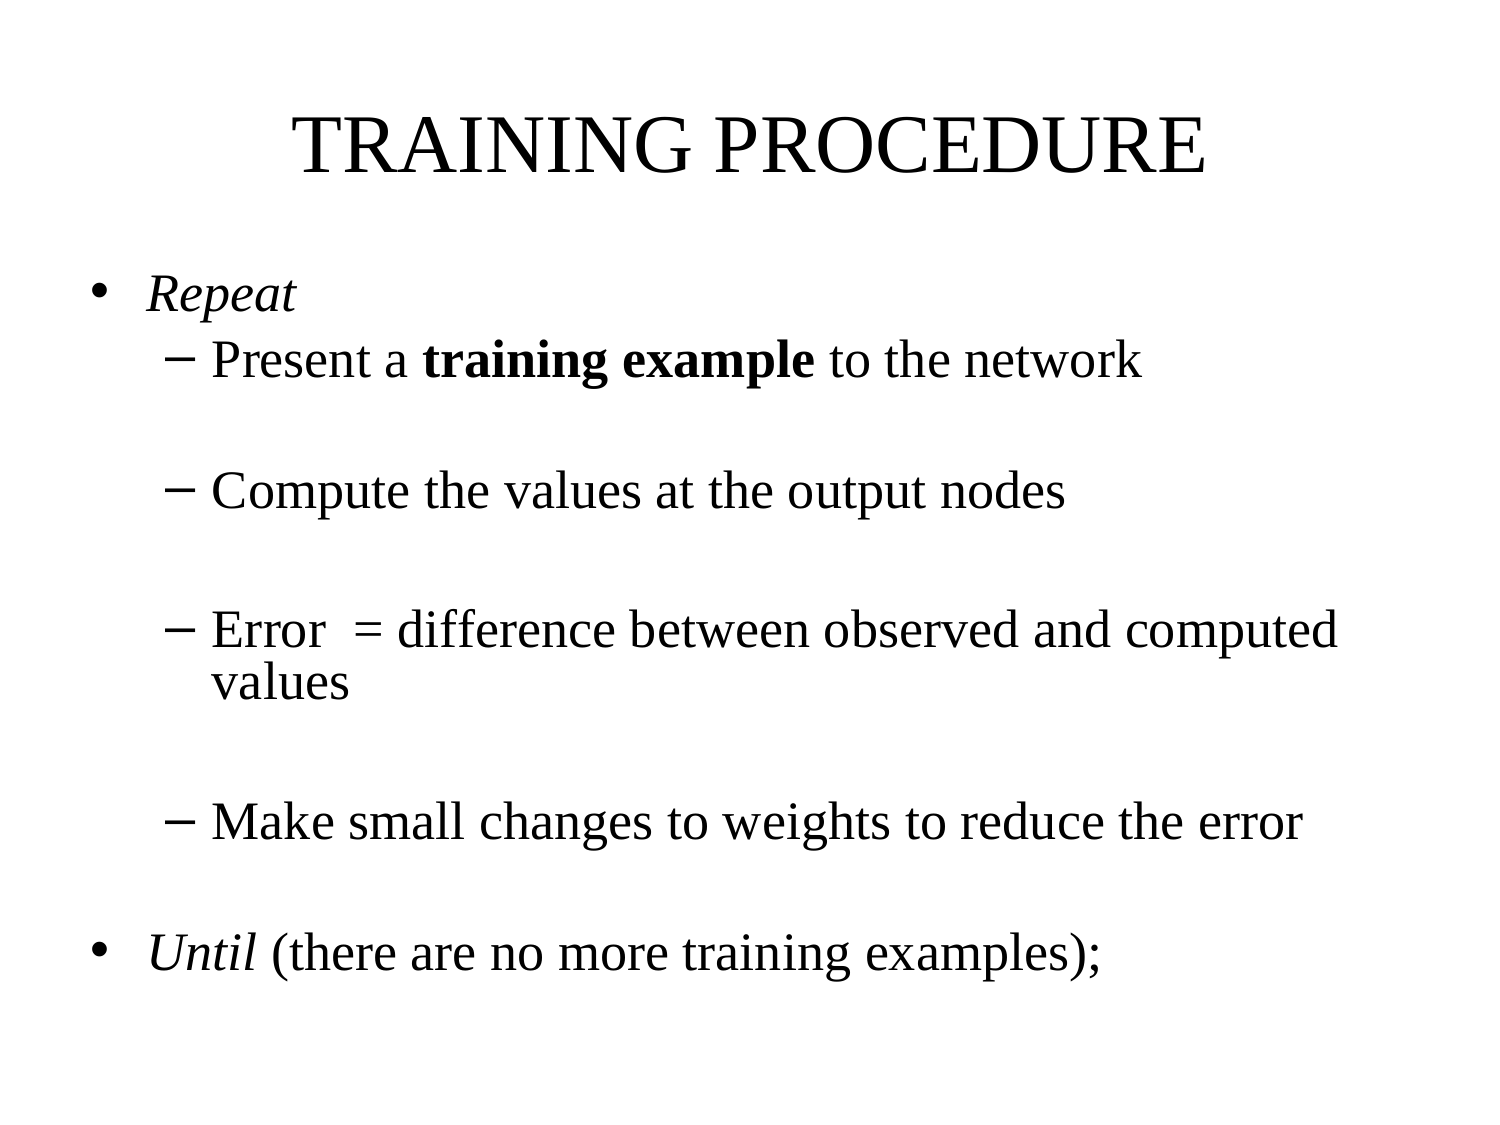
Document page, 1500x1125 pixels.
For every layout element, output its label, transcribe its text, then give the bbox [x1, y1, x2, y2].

list Repeat Present a training example to the network Compute the values at the output nodes Error = difference between observed and computed values Make small changes to weights to reduce the error Until (there are no more training examples); [75, 262, 1426, 1005]
title TRAINING PROCEDURE [75, 45, 1426, 233]
